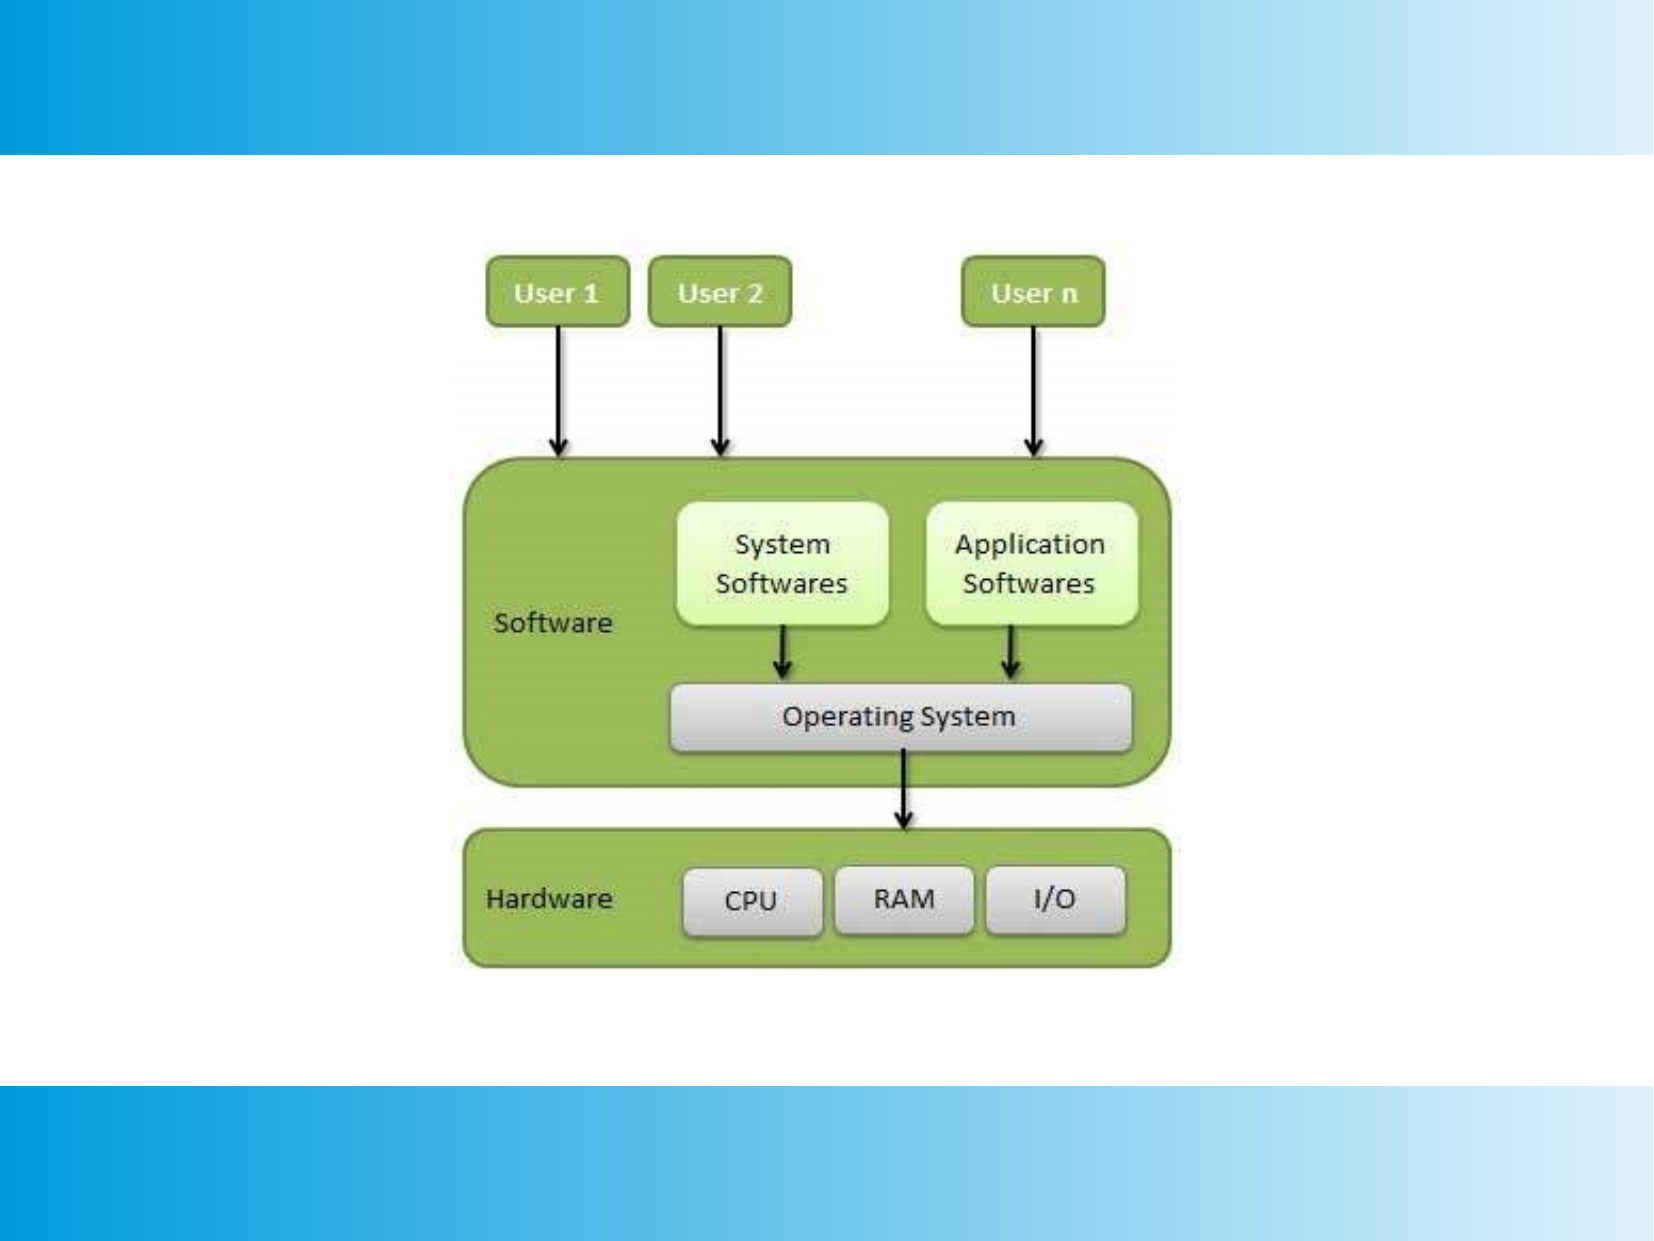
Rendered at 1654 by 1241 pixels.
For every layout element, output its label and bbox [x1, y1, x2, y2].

picture [450, 239, 1181, 976]
